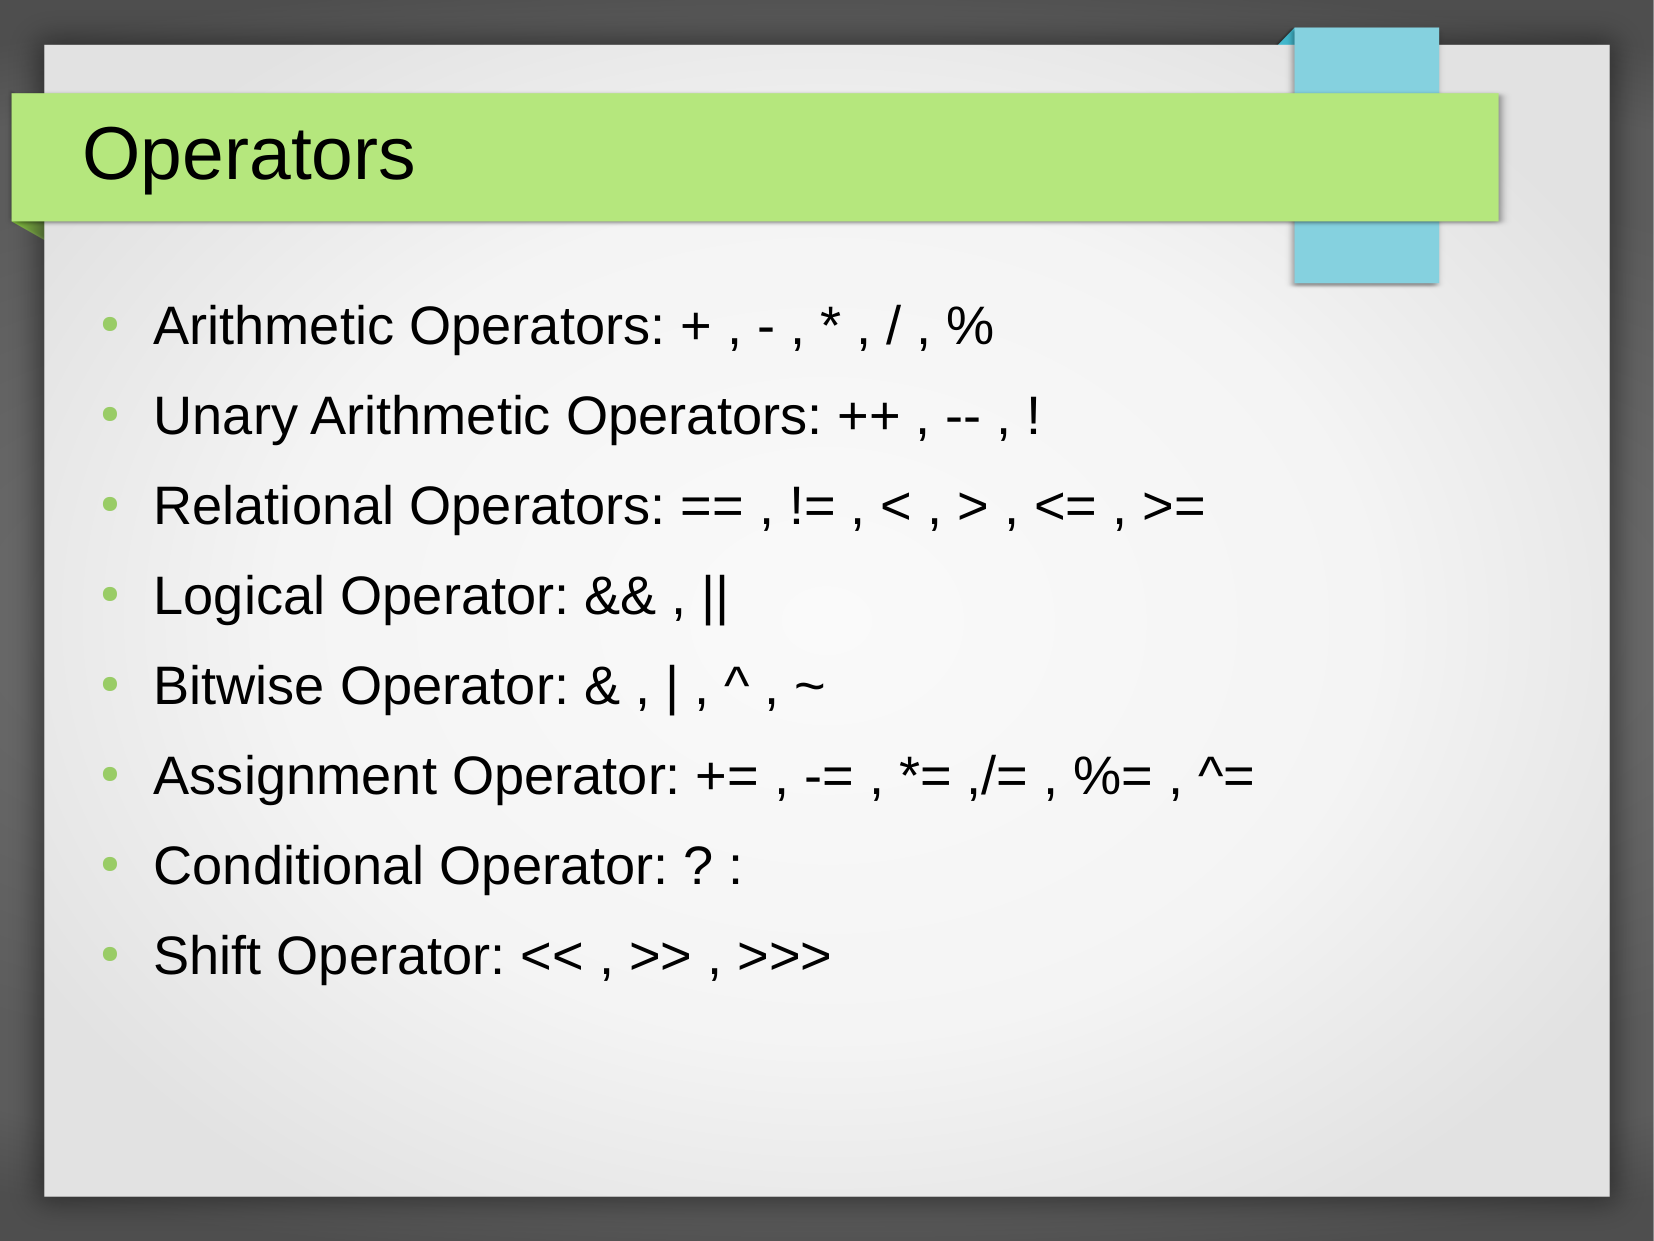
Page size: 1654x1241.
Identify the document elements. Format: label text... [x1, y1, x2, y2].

list Arithmetic Operators: + , - , * , / , % Unary Arithmetic Operators: ++ , -- , ! Relational Operators: == , != , < , > , <= , >= Logical Operator: && , || Bitwise Operator: & , | , ^ , ~ Assignment Operator: += , -= , *= ,/= , %= , ^= Conditional Operator: ? : Shift Operator: << , >> , >>> [82, 295, 1571, 1015]
picture [0, 0, 1654, 1241]
title Operators [82, 94, 1264, 213]
